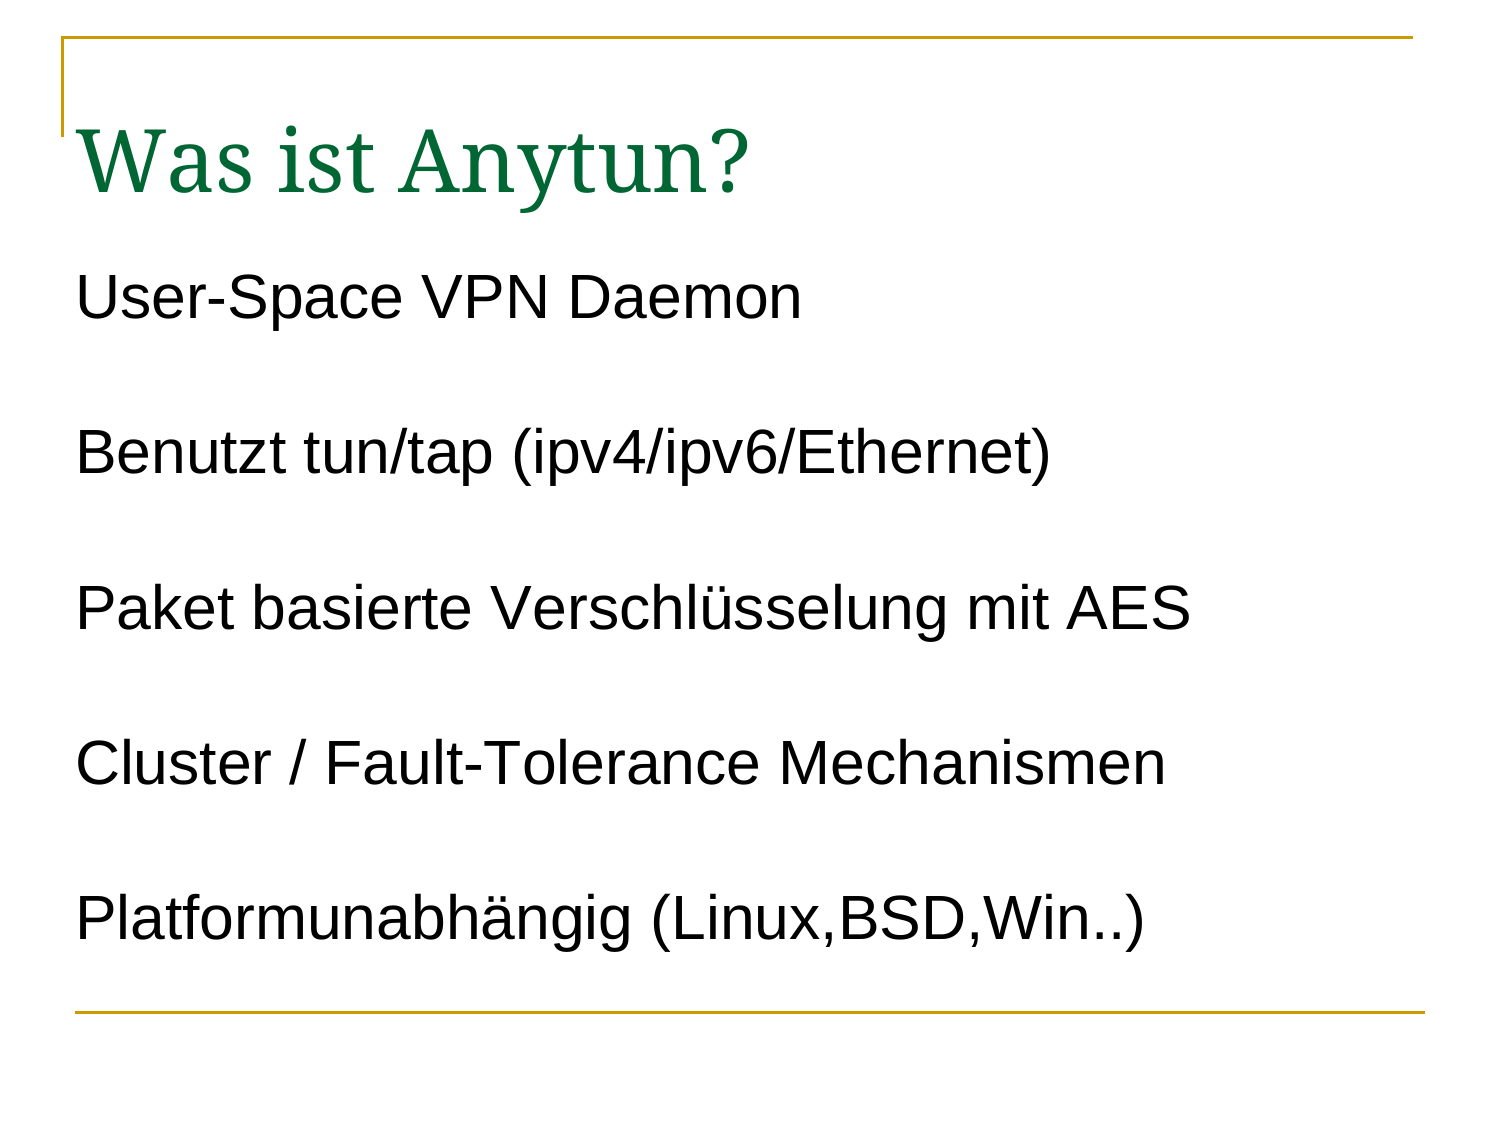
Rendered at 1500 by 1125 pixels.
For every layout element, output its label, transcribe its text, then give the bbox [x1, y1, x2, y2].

list User-Space VPN Daemon Benutzt tun/tap (ipv4/ipv6/Ethernet) Paket basierte Verschlüsselung mit AES Cluster / Fault-Tolerance Mechanismen Platformunabhängig (Linux,BSD,Win..) [75, 262, 1426, 991]
title Was ist Anytun? [75, 45, 1426, 262]
